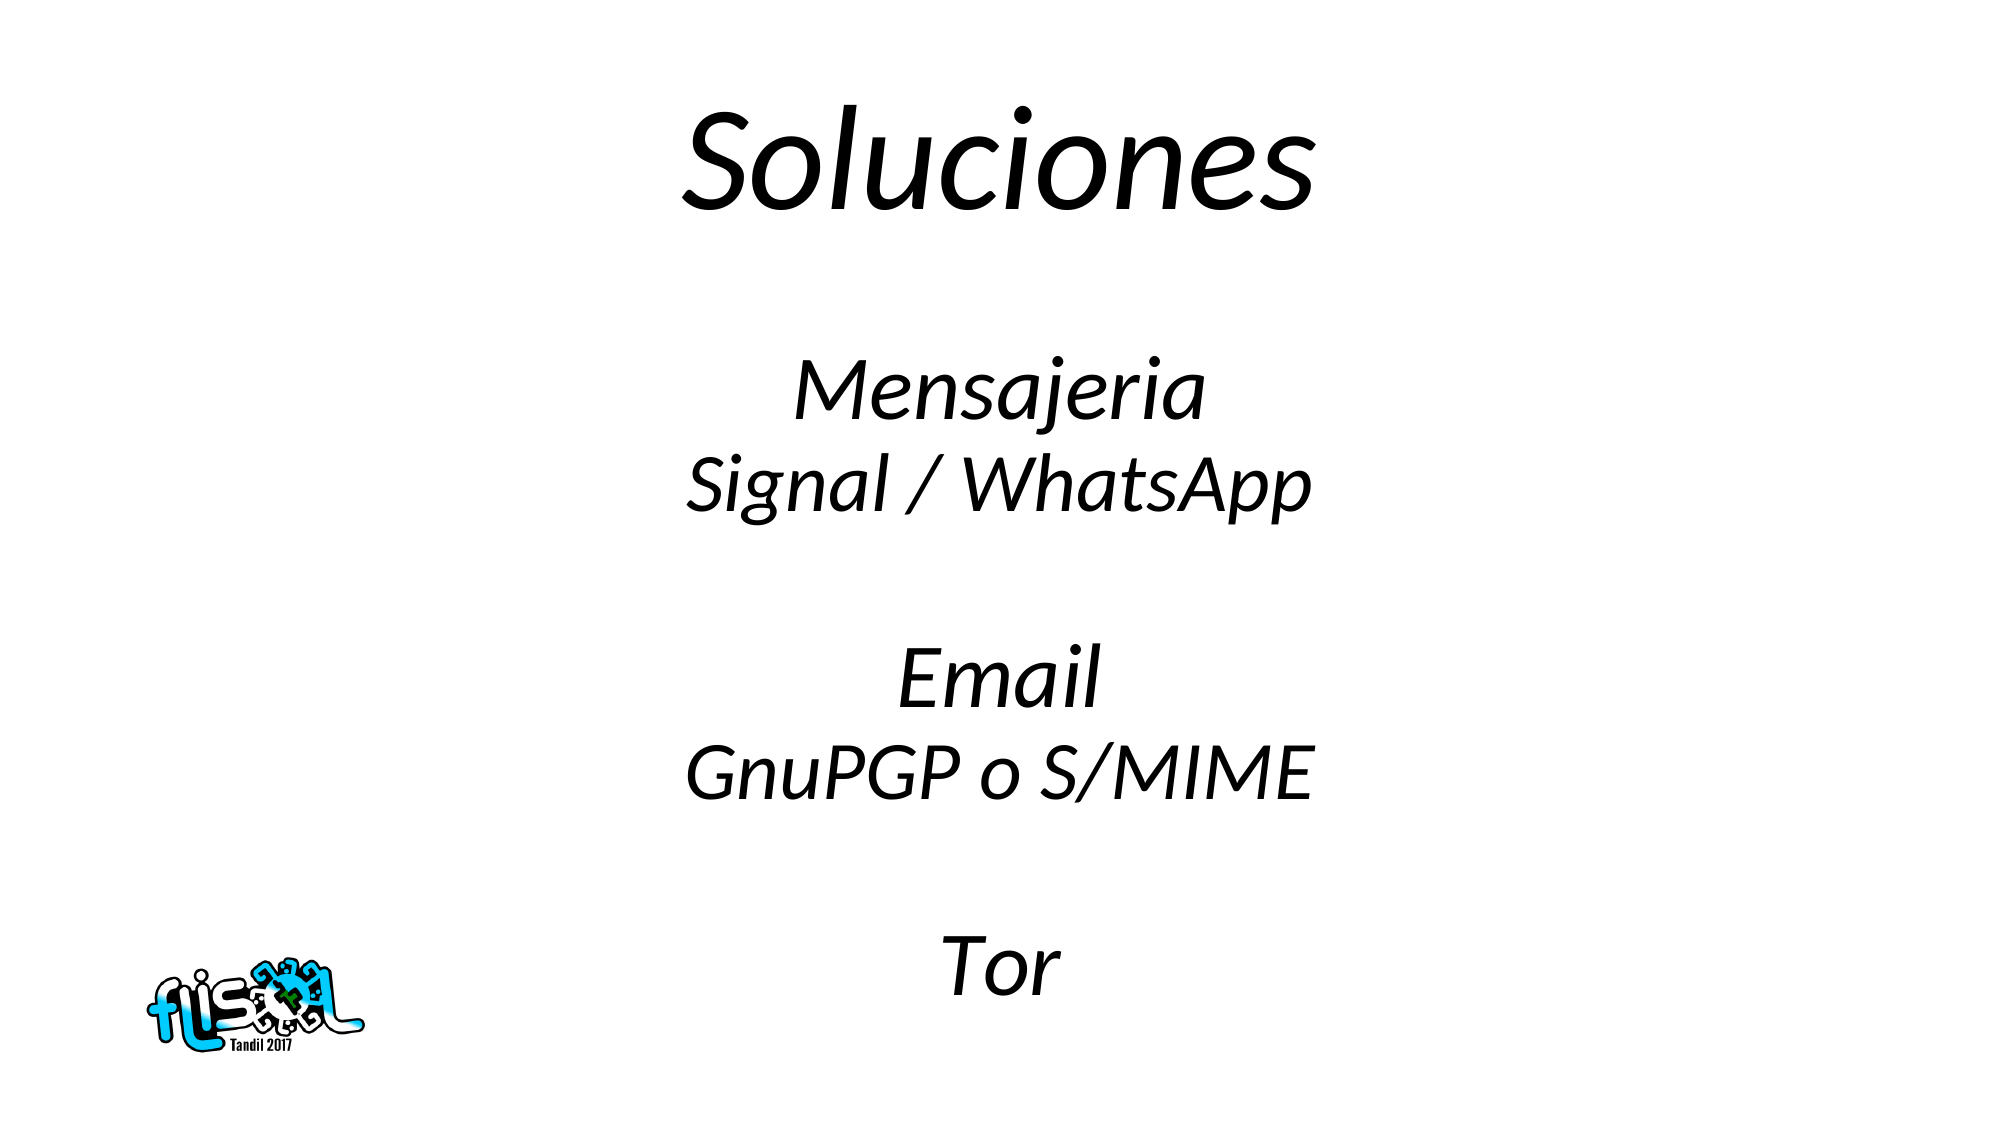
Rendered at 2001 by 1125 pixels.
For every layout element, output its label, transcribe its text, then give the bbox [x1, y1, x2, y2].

title Soluciones Mensajeria Signal / WhatsApp Email GnuPGP o S/MIME Tor [137, 45, 1863, 1051]
picture [30, 914, 481, 1096]
